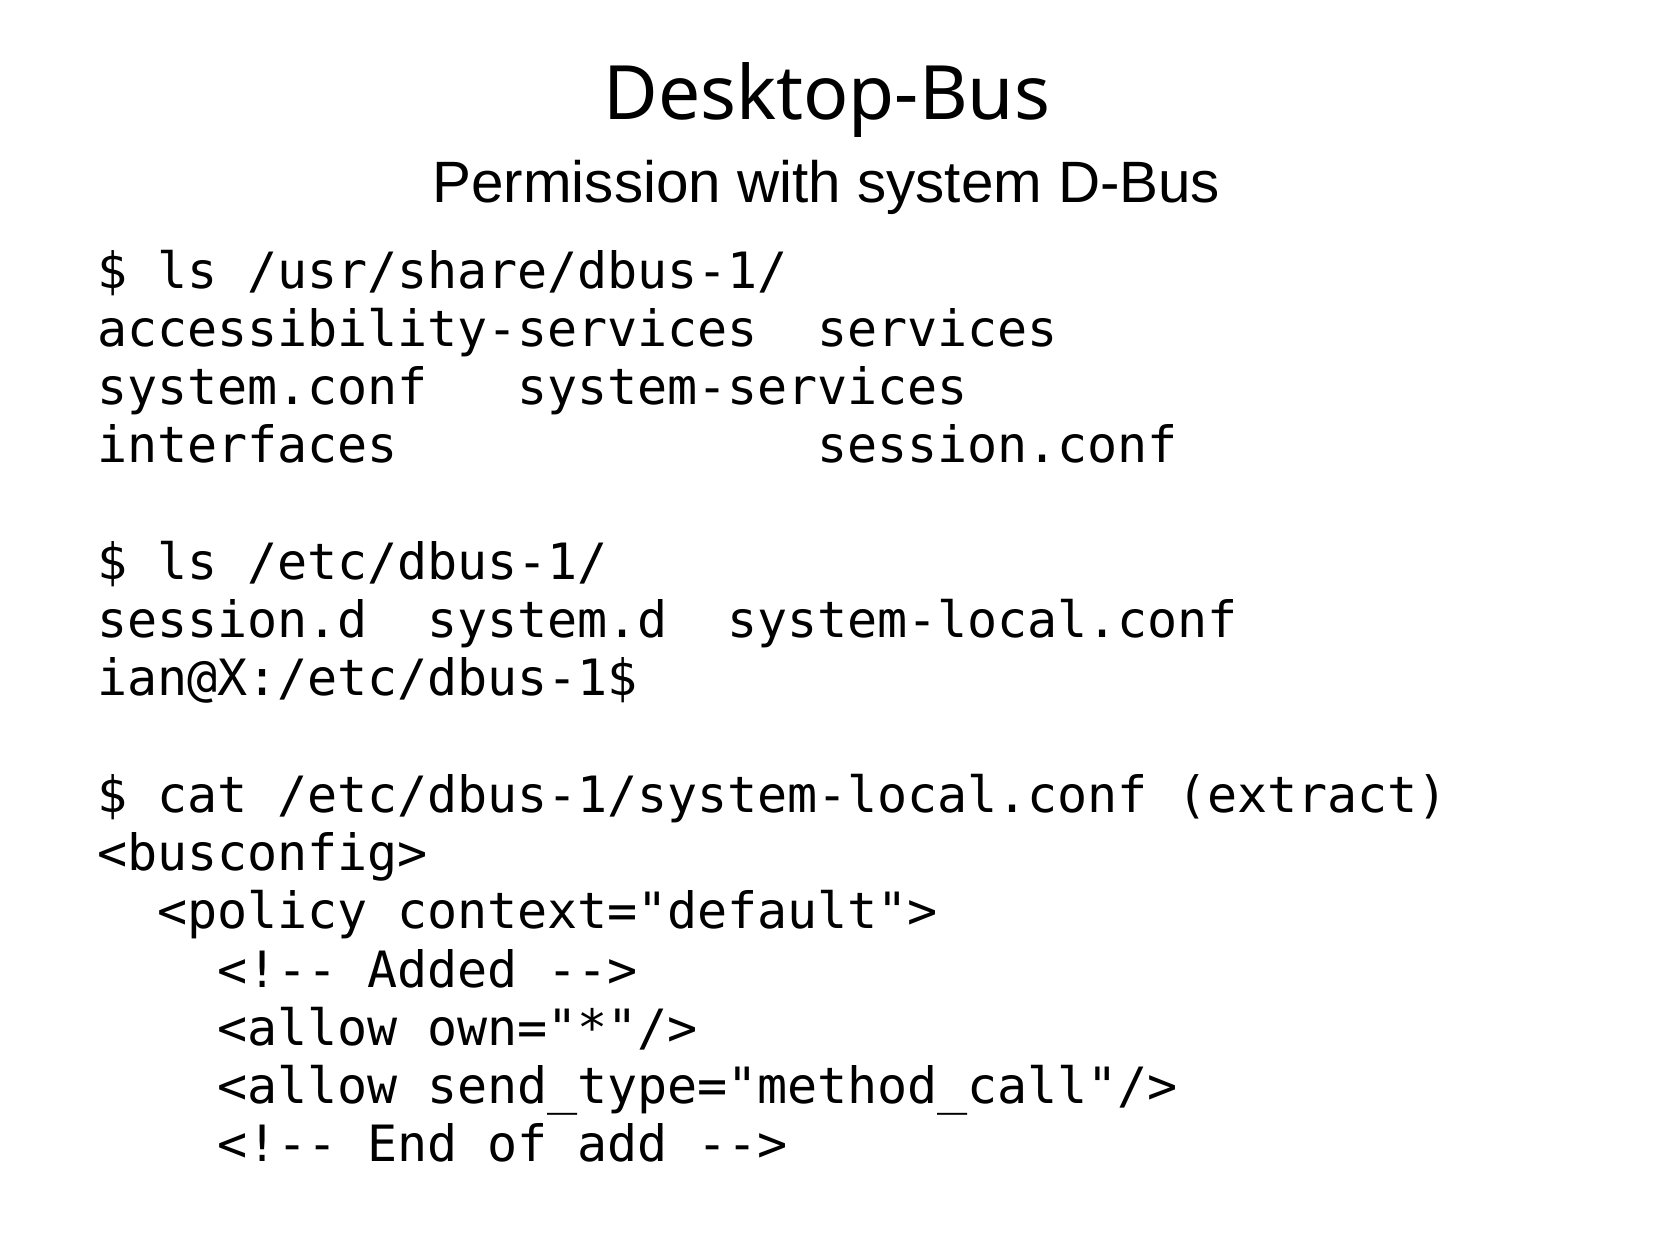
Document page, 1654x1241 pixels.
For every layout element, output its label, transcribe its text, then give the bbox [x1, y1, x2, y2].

title Desktop-Bus [82, 48, 1571, 129]
text_box $ ls /usr/share/dbus-1/ accessibility-services services system.conf system-services interfaces session.conf $ ls /etc/dbus-1/ session.d system.d system-local.conf ian@X:/etc/dbus-1$ $ cat /etc/dbus-1/system-local.conf (extract) <busconfig> <policy context="default"> <!-- Added --> <allow own="*"/> <allow send_type="method_call"/> <!-- End of add --> [82, 234, 1519, 1236]
subtitle Permission with system D-Bus [82, 129, 1571, 235]
